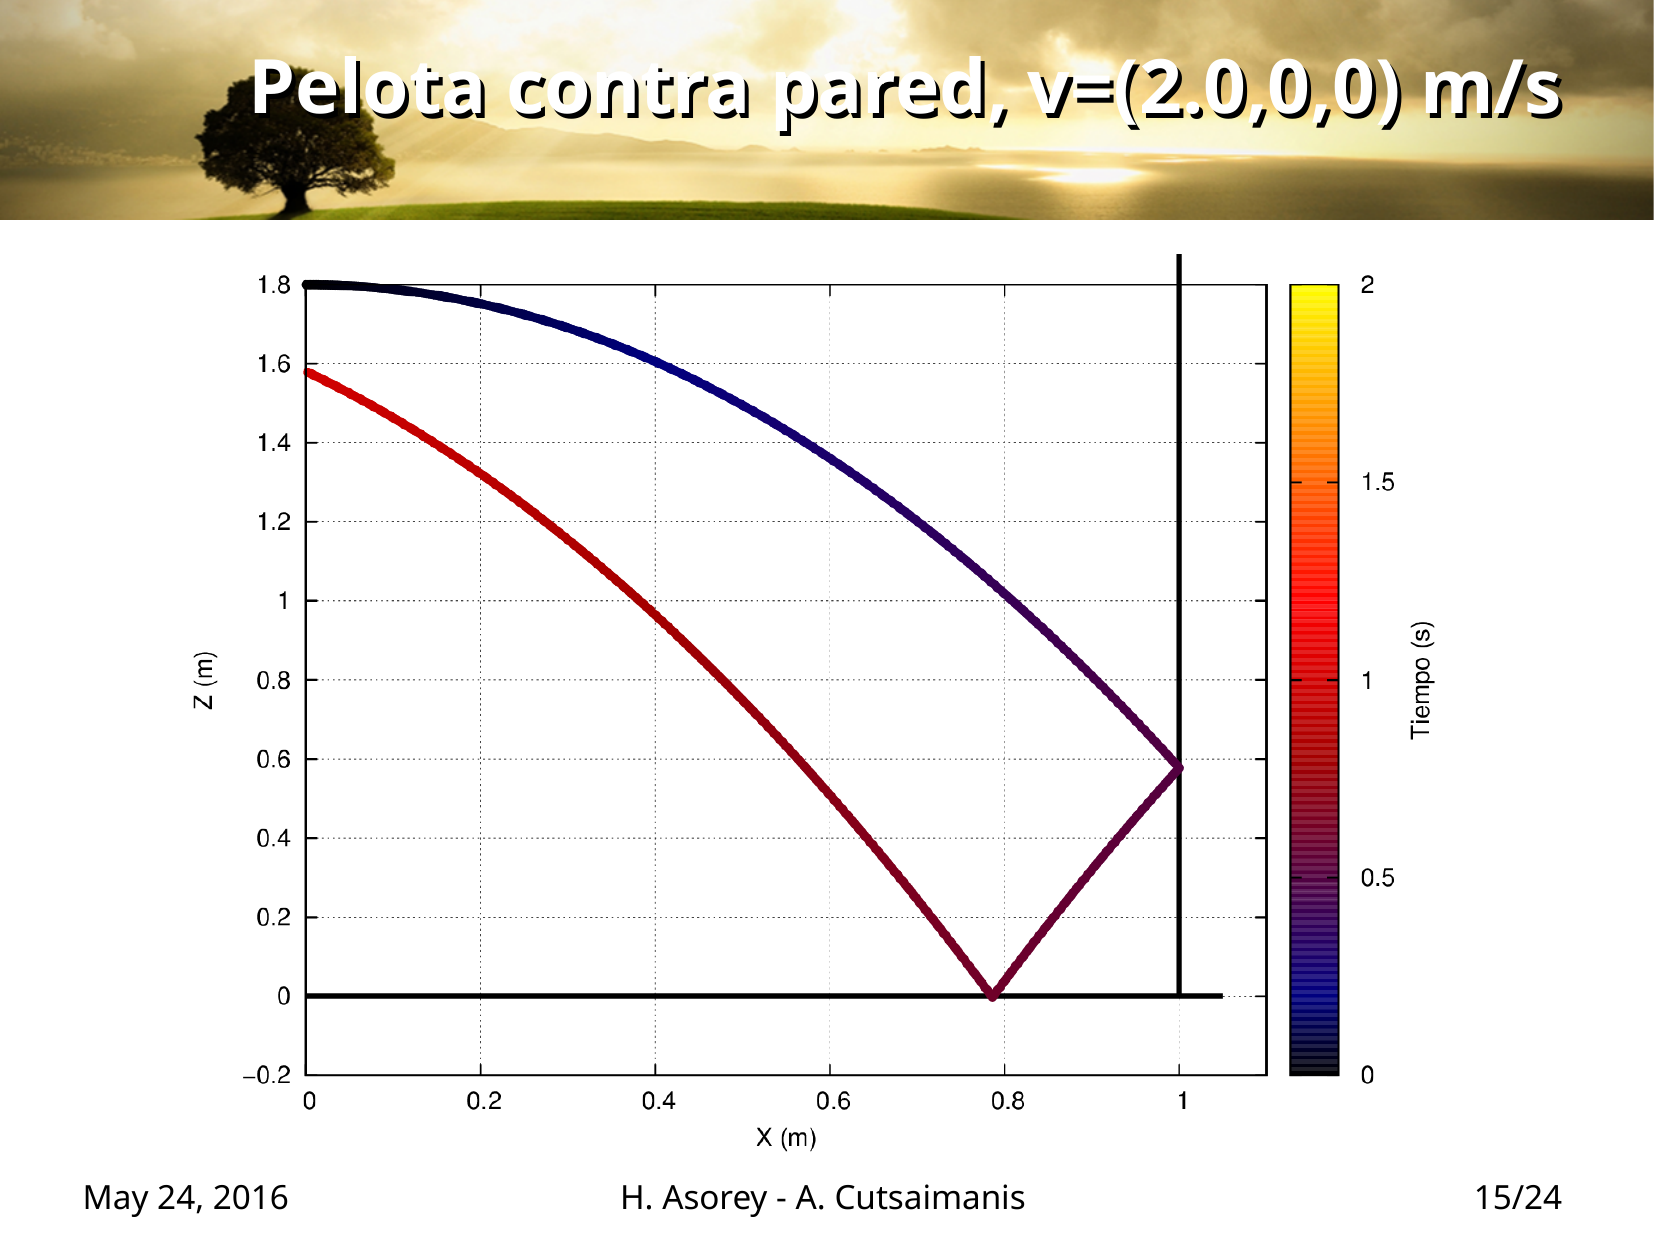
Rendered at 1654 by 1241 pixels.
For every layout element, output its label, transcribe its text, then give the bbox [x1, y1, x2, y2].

title Pelota contra pared, v=(2.0,0,0) m/s [75, 19, 1564, 151]
picture [0, 0, 1654, 220]
picture [183, 254, 1470, 1156]
